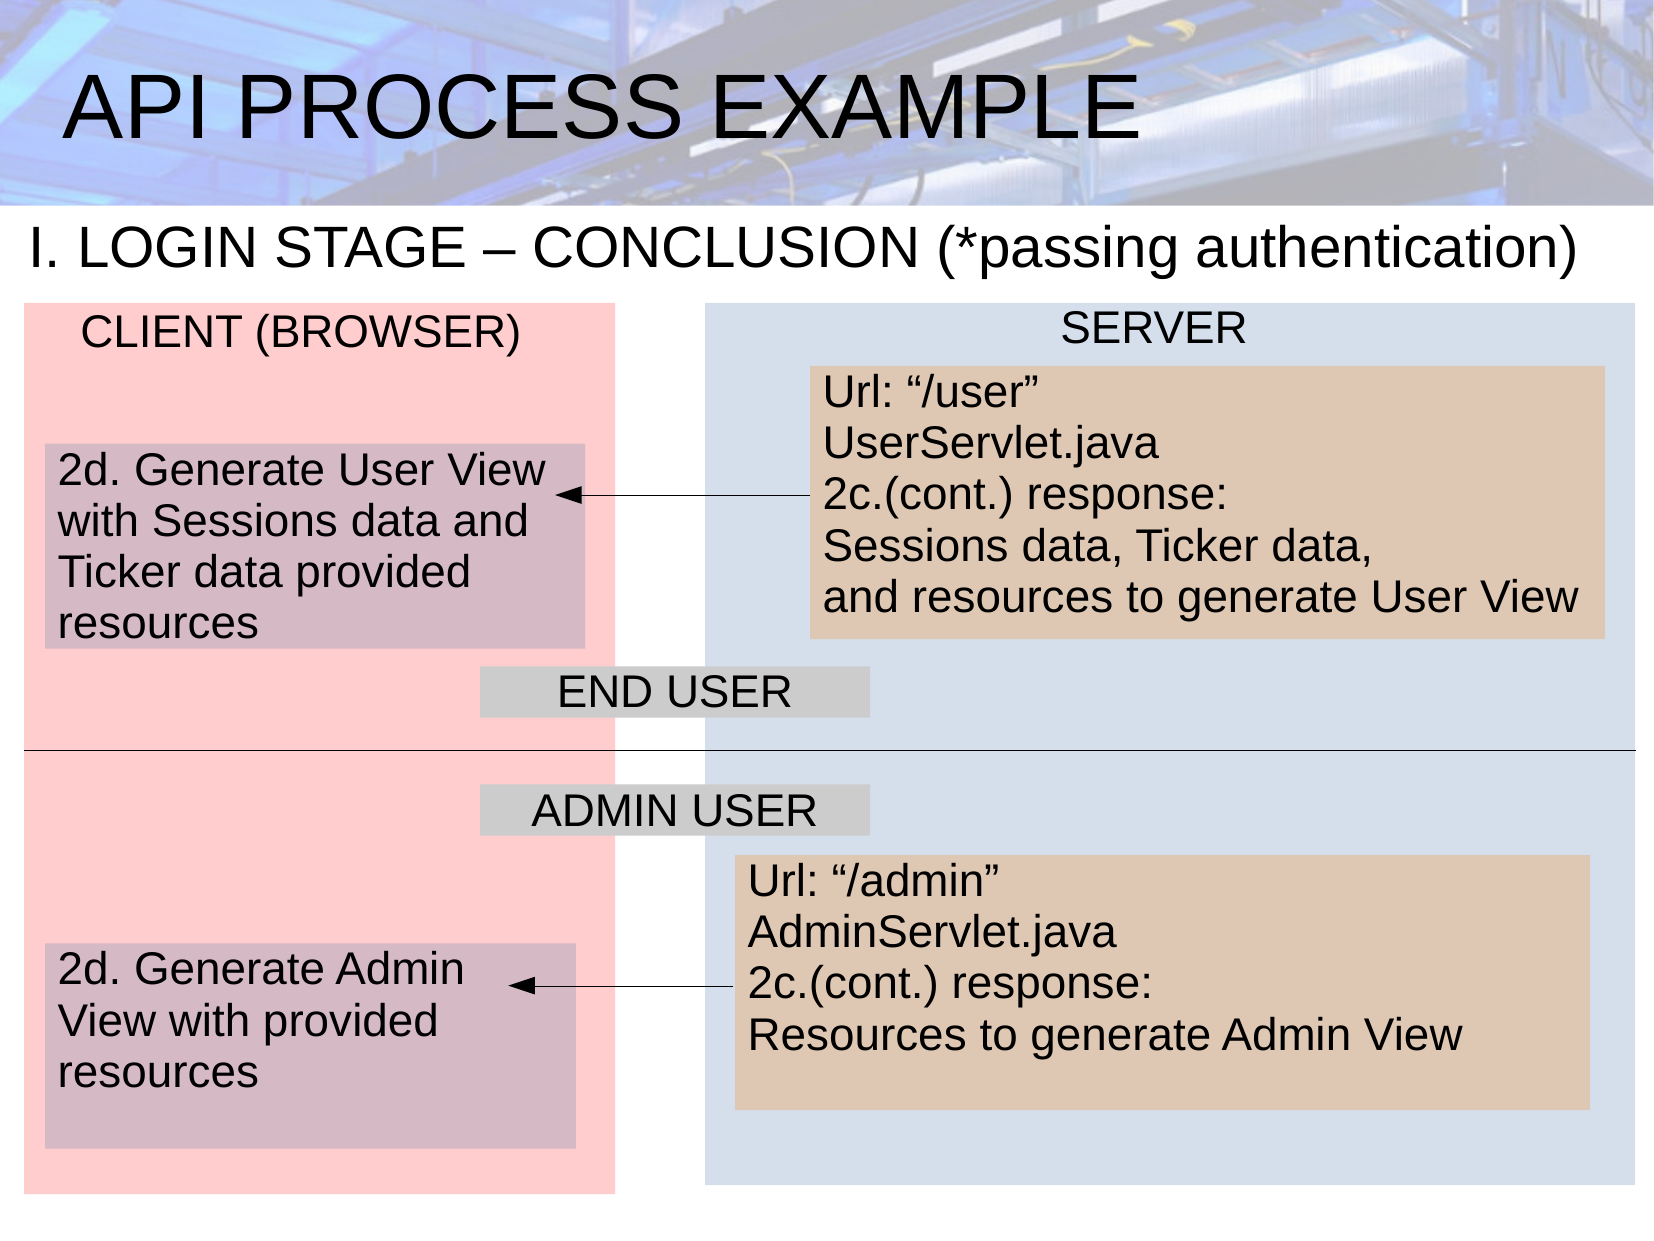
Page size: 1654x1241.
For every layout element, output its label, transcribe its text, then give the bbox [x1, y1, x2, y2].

text_box [705, 751, 1636, 1186]
text_box 2d. Generate Admin View with provided resources [45, 943, 576, 1149]
title API PROCESS EXAMPLE [11, 2, 1501, 211]
text_box SERVER [1060, 302, 1563, 358]
text_box I. LOGIN STAGE – CONCLUSION (*passing authentication) [28, 215, 1606, 346]
text_box CLIENT (BROWSER) [80, 305, 546, 358]
text_box [705, 302, 1636, 750]
text_box Url: “/user” UserServlet.java 2c.(cont.) response: Sessions data, Ticker data, and resources to generate User View [810, 365, 1606, 640]
text_box ADMIN USER [480, 784, 871, 836]
text_box [24, 302, 616, 750]
picture [0, 0, 1654, 1241]
text_box Url: “/admin” AdminServlet.java 2c.(cont.) response: Resources to generate Admin View [735, 855, 1591, 1111]
text_box [24, 751, 616, 1195]
text_box END USER [480, 666, 871, 718]
subtitle 2d. Generate User View with Sessions data and Ticker data provided resources [45, 443, 586, 649]
